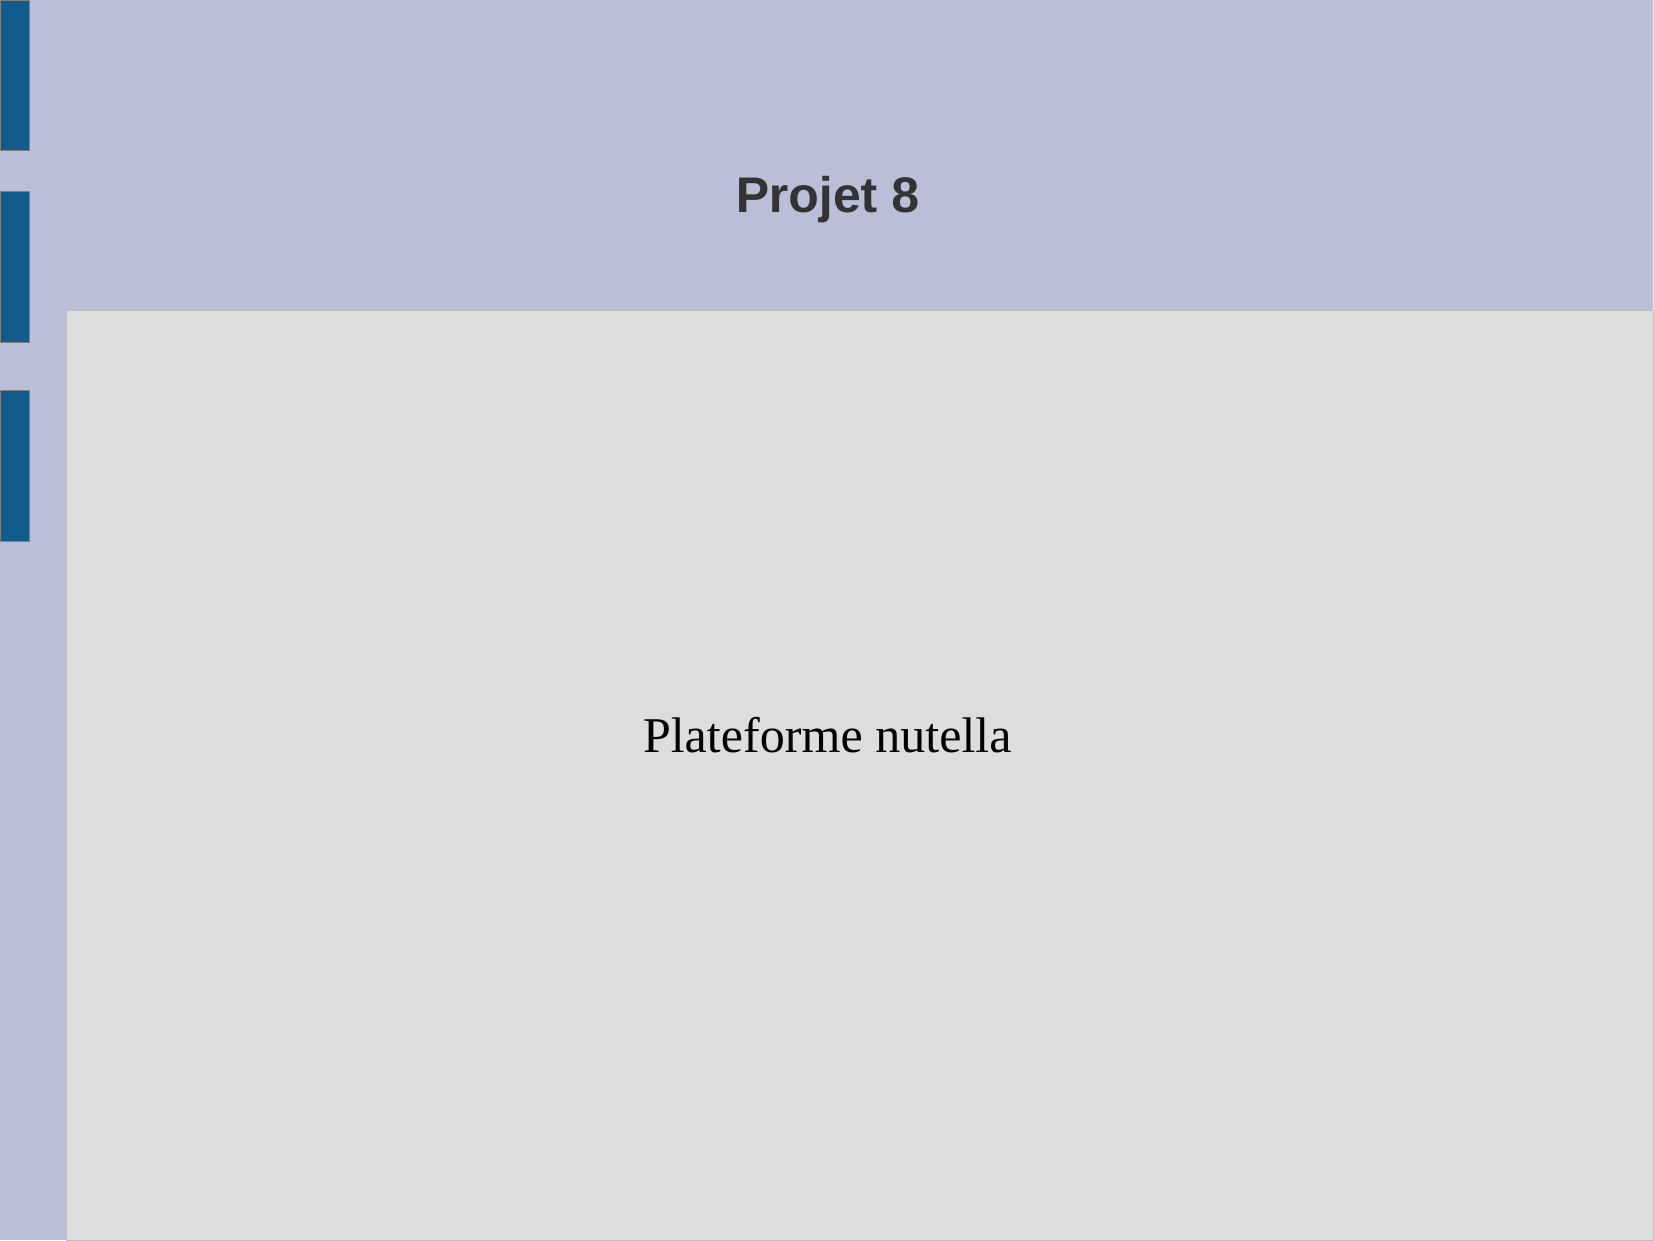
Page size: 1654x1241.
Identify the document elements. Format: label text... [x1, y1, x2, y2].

subtitle Plateforme nutella [121, 344, 1534, 1127]
title Projet 8 [121, 91, 1534, 299]
